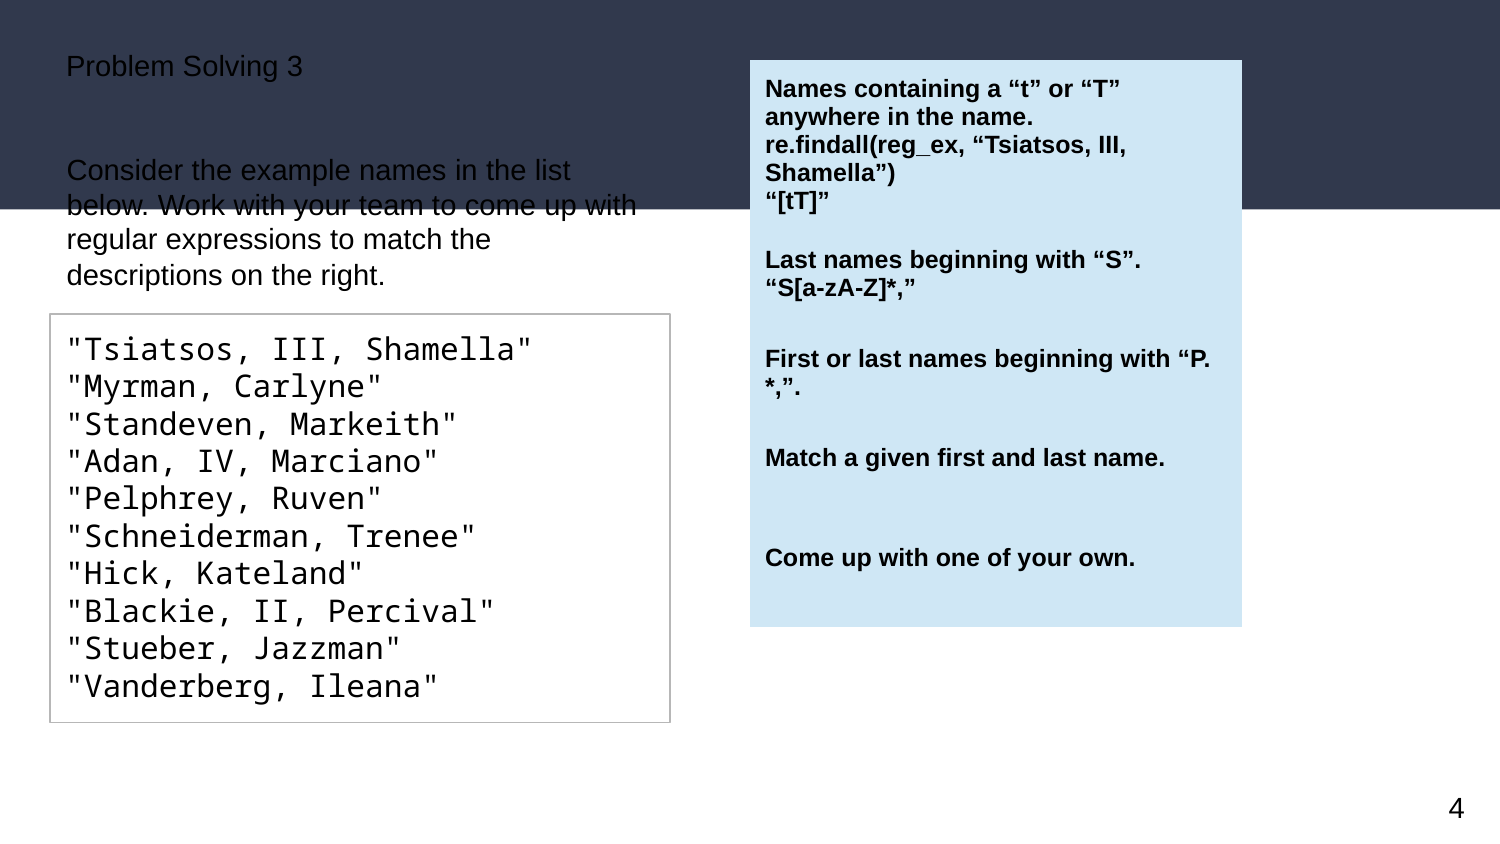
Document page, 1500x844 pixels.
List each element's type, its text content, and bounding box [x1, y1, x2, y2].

table_cell Match a given first and last name. [750, 429, 1242, 528]
table_cell First or last names beginning with “P. *,”. [750, 330, 1242, 429]
text_box "Tsiatsos, III, Shamella" "Myrman, Carlyne" "Standeven, Markeith" "Adan, IV, Marciano" "Pelphrey, Ruven" "Schneiderman, Trenee" "Hick, Kateland" "Blackie, II, Percival" "Stueber, Jazzman" "Vanderberg, Ileana" [50, 313, 670, 723]
table_cell Last names beginning with “S”. “S[a-zA-Z]*,” [750, 231, 1242, 330]
table_header Names containing a “t” or “T” anywhere in the name. re.findall(reg_ex, “Tsiatsos, III, Shamella”) “[tT]” [750, 60, 1242, 231]
table_cell Come up with one of your own. [750, 528, 1242, 627]
title Problem Solving 3 [51, 32, 660, 136]
slide_number <number> [1389, 774, 1480, 839]
list Consider the example names in the list below. Work with your team to come up with regular expressions to match the descriptions on the right. [51, 136, 660, 297]
